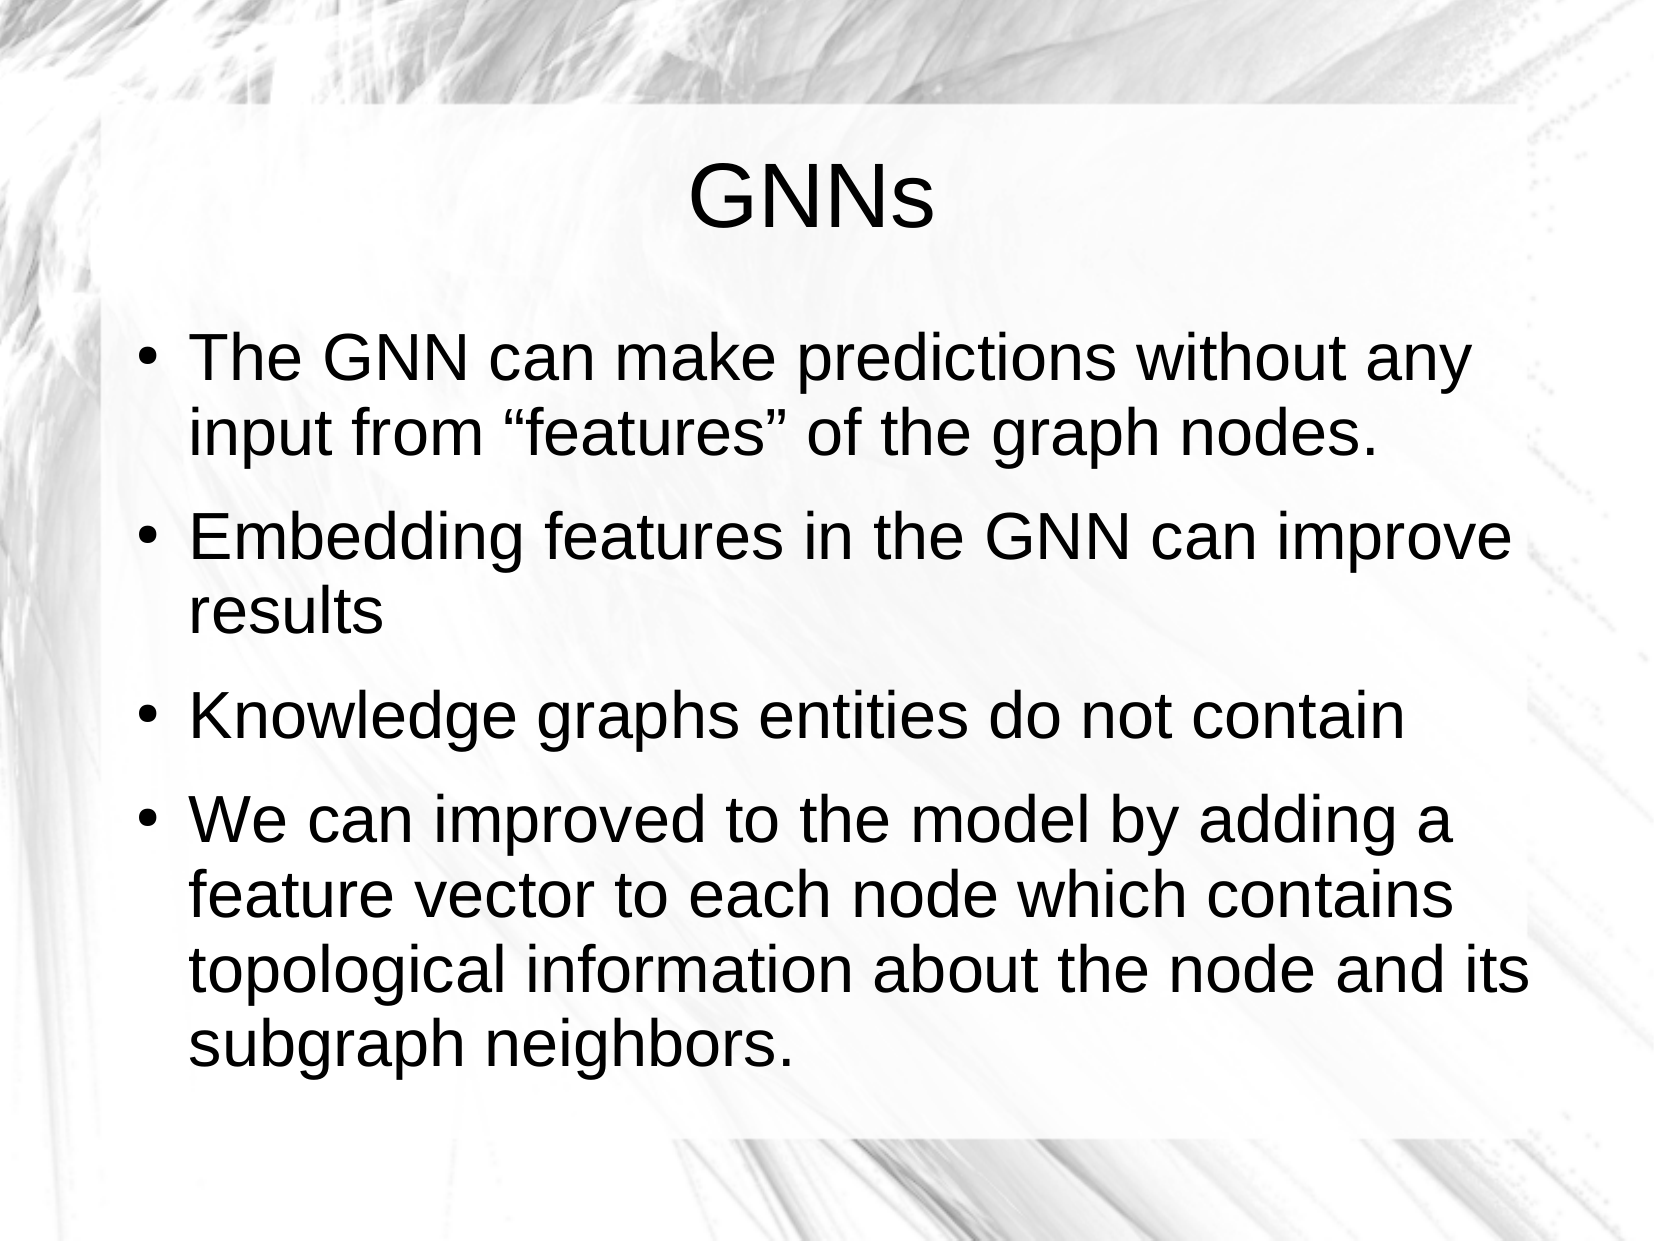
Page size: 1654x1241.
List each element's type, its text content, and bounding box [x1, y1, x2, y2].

picture [0, 0, 1654, 1241]
title GNNs [118, 112, 1506, 281]
list The GNN can make predictions without any input from “features” of the graph nodes. Embedding features in the GNN can improve results Knowledge graphs entities do not contain We can improved to the model by adding a feature vector to each node which contains topological information about the node and its subgraph neighbors. [118, 319, 1571, 1082]
